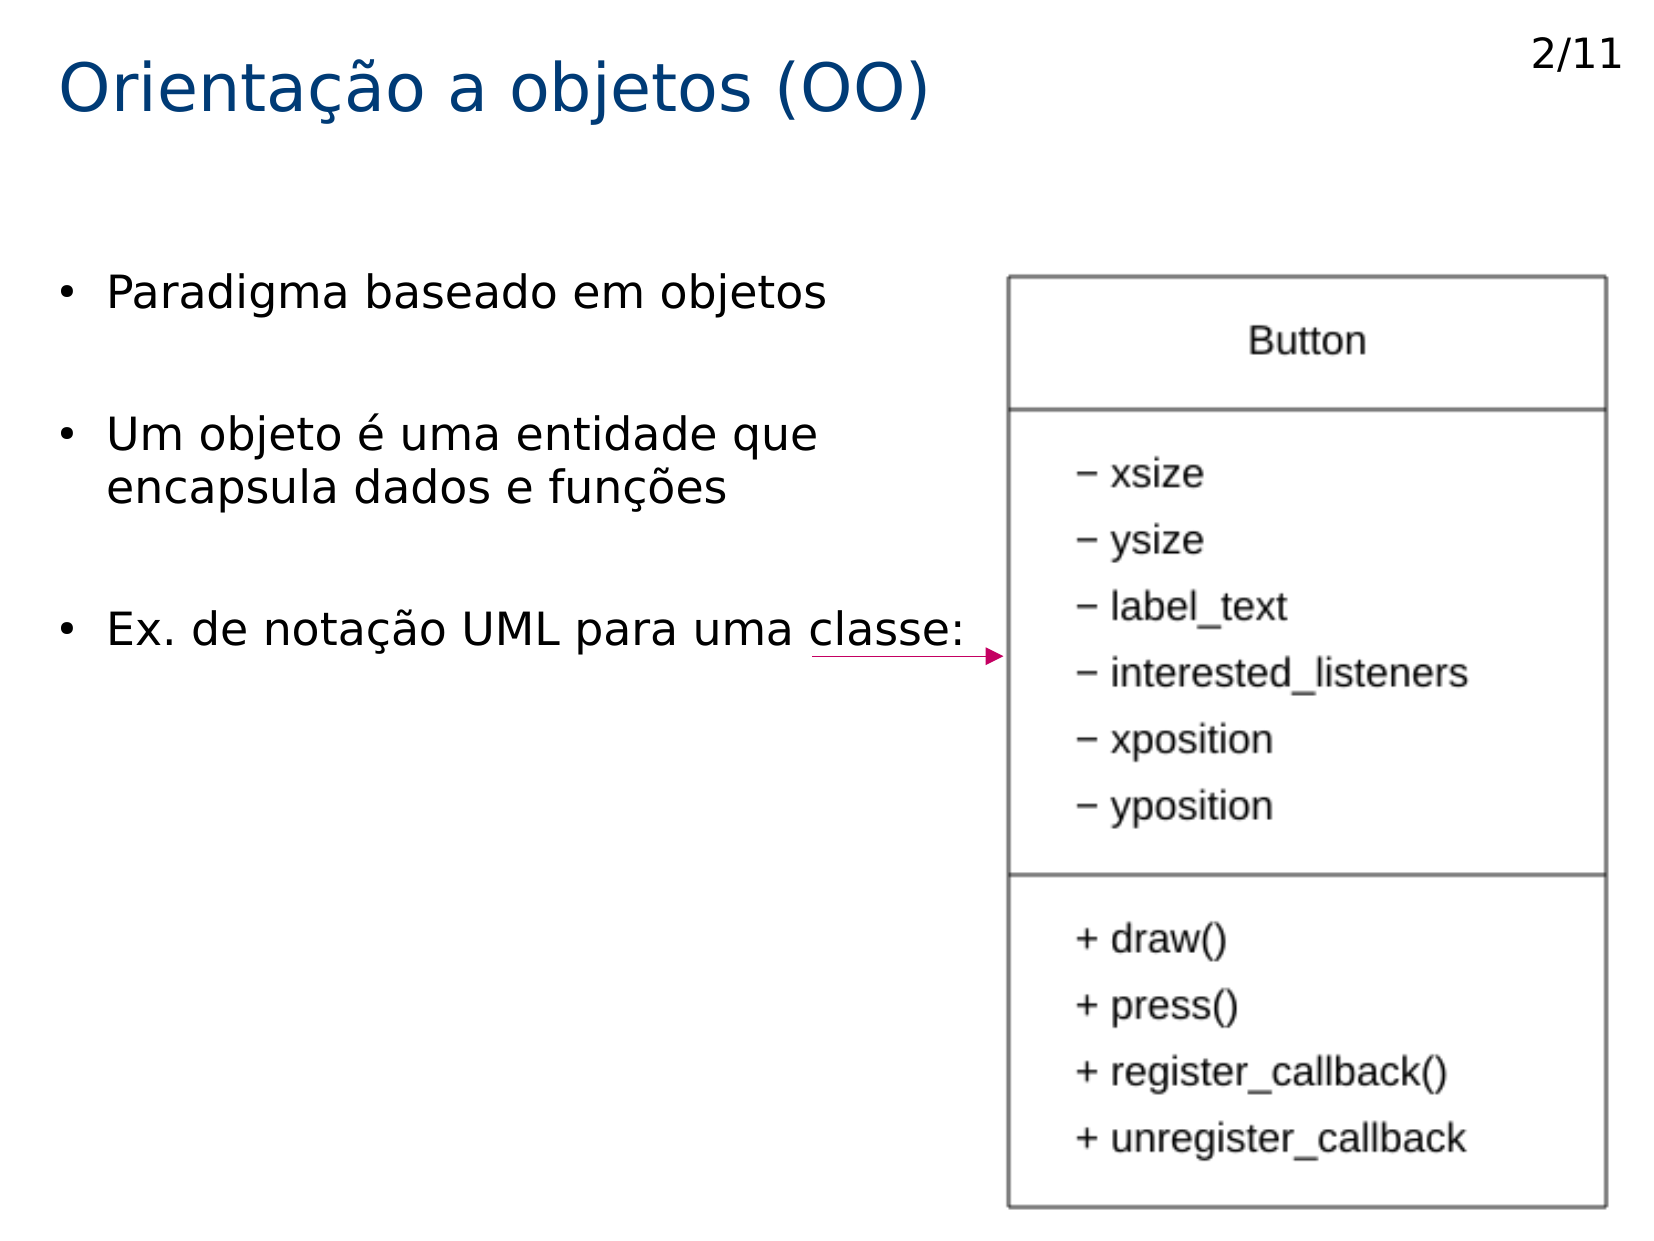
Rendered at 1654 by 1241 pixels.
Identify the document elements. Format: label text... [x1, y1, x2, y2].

picture [976, 244, 1640, 1241]
list Paradigma baseado em objetos Um objeto é uma entidade que encapsula dados e funções Ex. de notação UML para uma classe: [59, 265, 976, 1211]
title Orientação a objetos (OO) [59, 29, 1506, 148]
